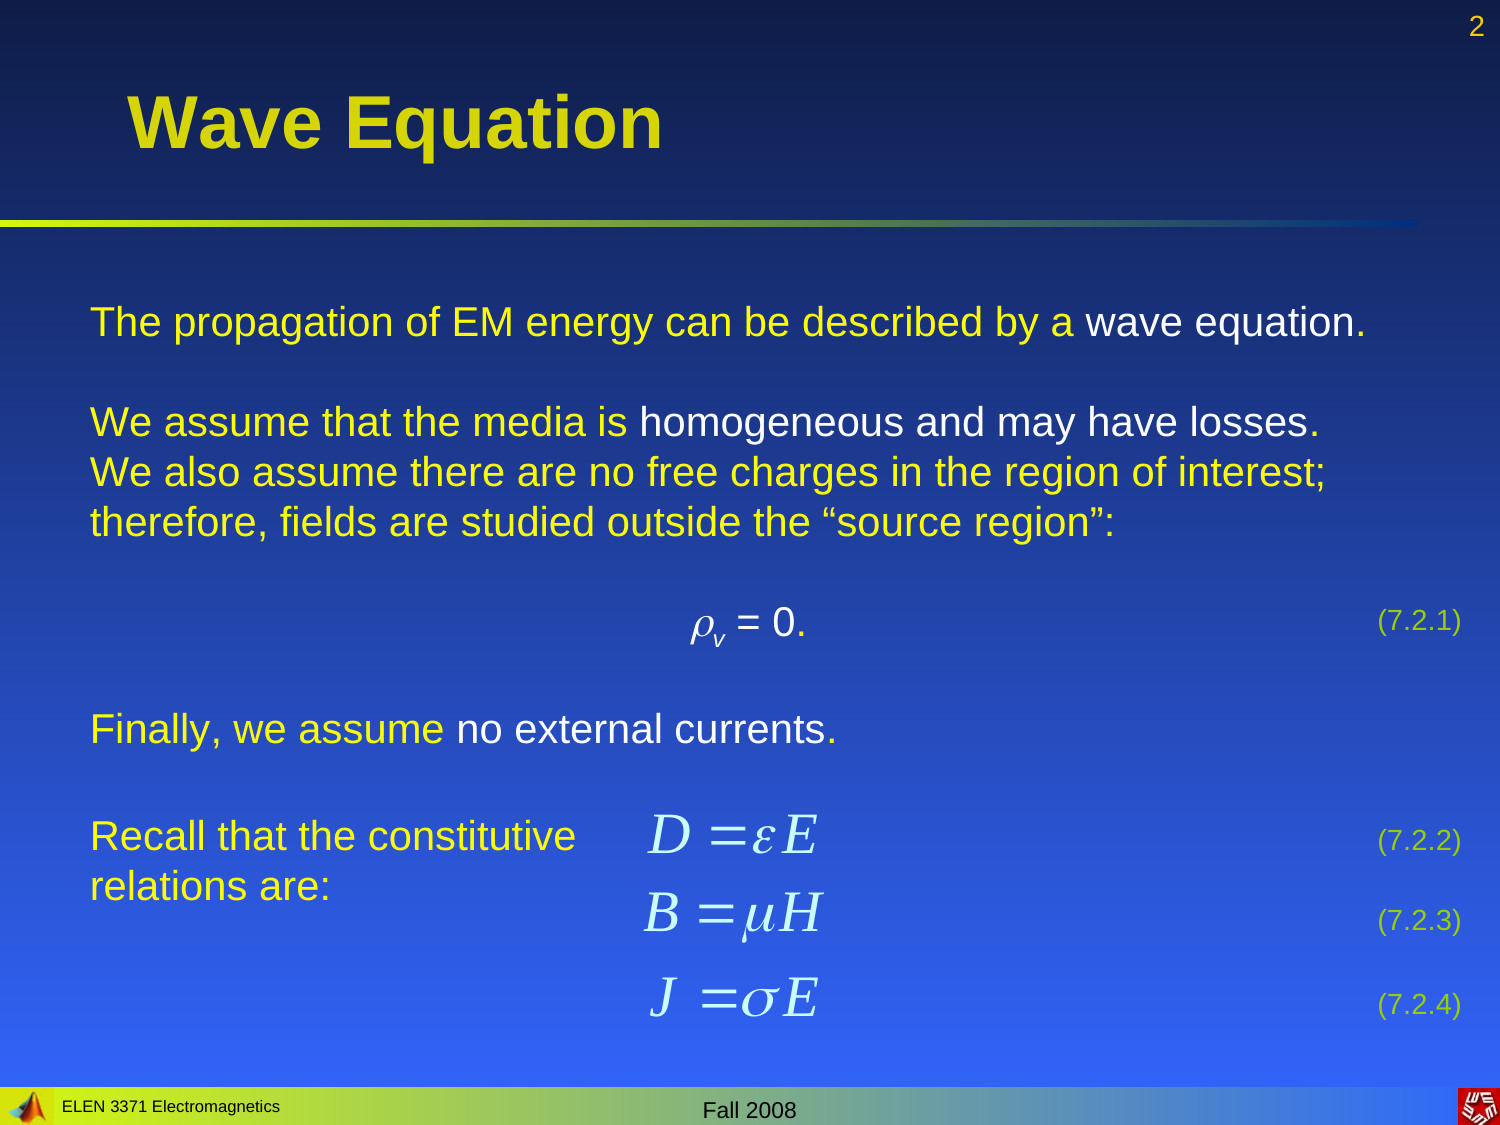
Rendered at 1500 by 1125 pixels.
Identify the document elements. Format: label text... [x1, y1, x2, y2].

picture [1458, 1088, 1500, 1125]
chart [637, 962, 834, 1031]
text_box The propagation of EM energy can be described by a wave equation. [74, 287, 1401, 353]
text_box (7.2.3) [1362, 893, 1500, 944]
title Wave Equation [112, 37, 1388, 201]
chart [637, 800, 834, 869]
text_box Recall that the constitutive relations are: [75, 800, 601, 917]
picture [0, 1087, 54, 1125]
text_box We assume that the media is homogeneous and may have losses. We also assume there are no free charges in the region of interest; therefore, fields are studied outside the “source region”: v = 0. Finally, we assume no external currents. [74, 387, 1388, 760]
text_box (7.2.1) [1362, 593, 1500, 645]
chart [632, 877, 839, 956]
text_box (7.2.4) [1362, 977, 1500, 1028]
text_box (7.2.2) [1362, 814, 1500, 865]
